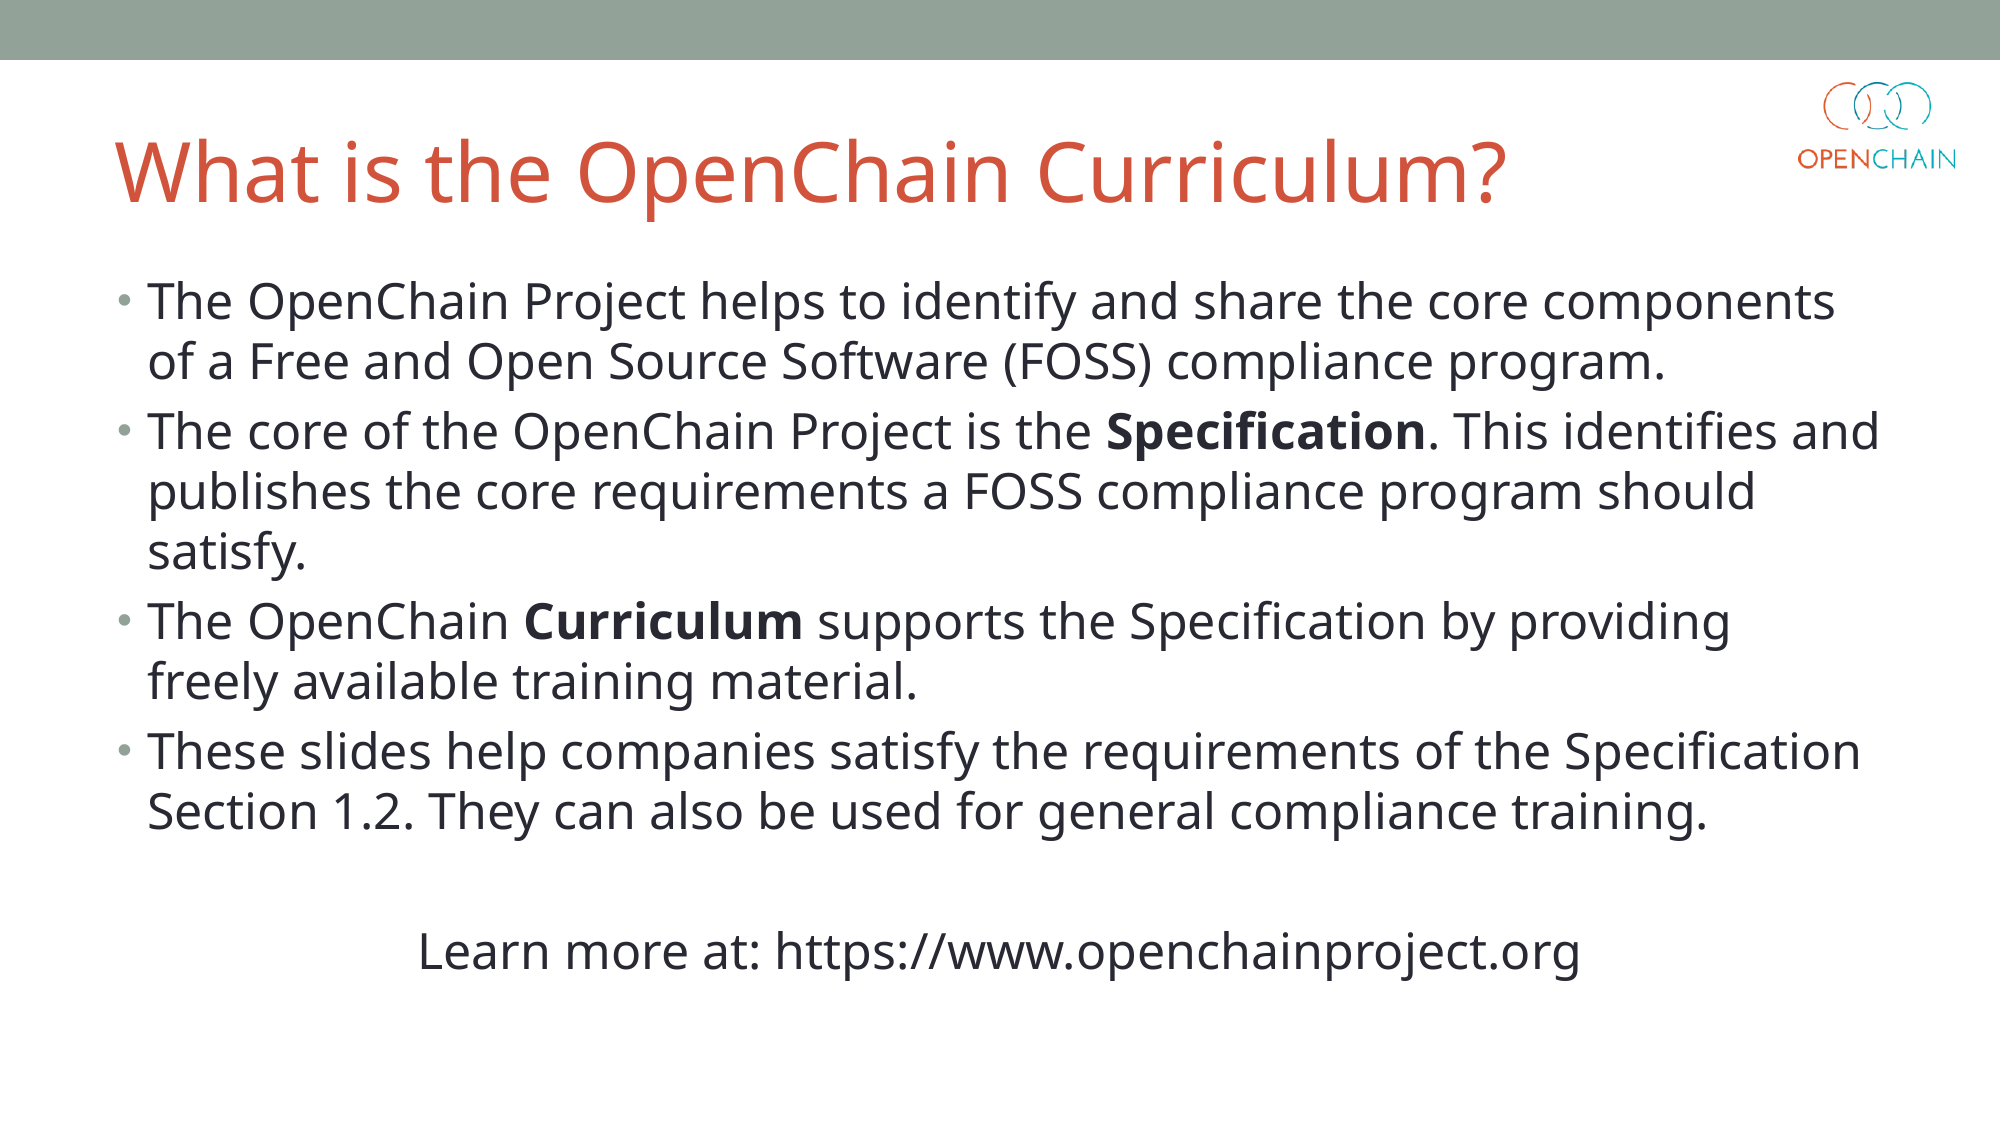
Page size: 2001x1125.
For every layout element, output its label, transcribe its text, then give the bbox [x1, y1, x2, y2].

picture [1798, 82, 1955, 169]
text_box What is the OpenChain Curriculum? [99, 87, 1900, 250]
text_box The OpenChain Project helps to identify and share the core components of a Free and Open Source Software (FOSS) compliance program. The core of the OpenChain Project is the Specification. This identifies and publishes the core requirements a FOSS compliance program should satisfy. The OpenChain Curriculum supports the Specification by providing freely available training material. These slides help companies satisfy the requirements of the Specification Section 1.2. They can also be used for general compliance training. Learn more at: https://www.openchainproject.org [102, 262, 1898, 1075]
